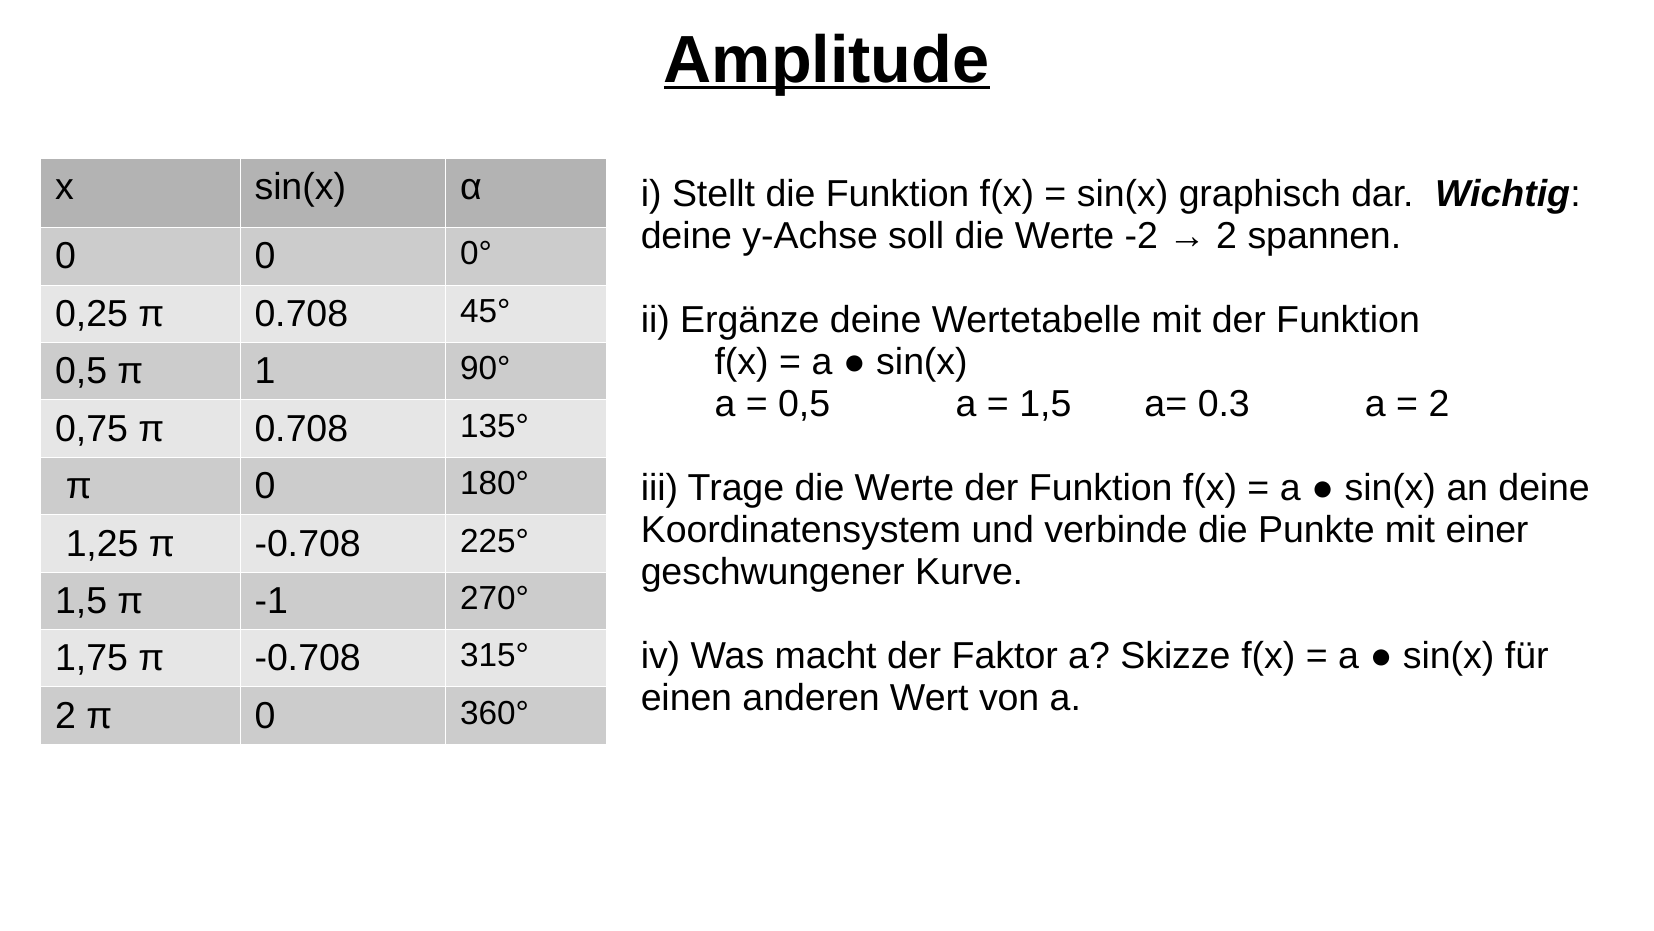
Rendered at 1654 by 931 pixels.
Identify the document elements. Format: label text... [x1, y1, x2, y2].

table_cell 360° [446, 687, 606, 744]
table_cell 0 [41, 228, 240, 285]
table_cell 90° [446, 343, 606, 399]
table_cell 1,25 π [41, 515, 240, 572]
table_cell 0 [241, 458, 445, 514]
table_cell π [41, 458, 240, 514]
table_header x [41, 159, 240, 227]
table_cell 315° [446, 630, 606, 686]
title Amplitude [82, 11, 1571, 107]
table_cell 0,5 π [41, 343, 240, 399]
table_cell 0° [446, 228, 606, 285]
table_cell 1,75 π [41, 630, 240, 686]
table_cell 270° [446, 573, 606, 629]
table_cell 0.708 [241, 286, 445, 342]
table_header sin(x) [241, 159, 445, 227]
table_cell 135° [446, 400, 606, 457]
table_cell 180° [446, 458, 606, 514]
table_cell 0 [241, 228, 445, 285]
table_cell -0.708 [241, 515, 445, 572]
table_cell -1 [241, 573, 445, 629]
table_cell 2 π [41, 687, 240, 744]
table_cell 0 [241, 687, 445, 744]
table_cell -0.708 [241, 630, 445, 686]
table_cell 0,75 π [41, 400, 240, 457]
table_cell 1 [241, 343, 445, 399]
table_cell 45° [446, 286, 606, 342]
table_cell 1,5 π [41, 573, 240, 629]
table_cell 0,25 π [41, 286, 240, 342]
table_header α [446, 159, 606, 227]
text_box i) Stellt die Funktion f(x) = sin(x) graphisch dar. Wichtig: deine y-Achse soll die Werte -2 → 2 spannen. ii) Ergänze deine Wertetabelle mit der Funktion f(x) = a ● sin(x) a = 0,5 a = 1,5 a= 0.3 a = 2 iii) Trage die Werte der Funktion f(x) = a ● sin(x) an deine Koordinatensystem und verbinde die Punkte mit einer geschwungener Kurve. iv) Was macht der Faktor a? Skizze f(x) = a ● sin(x) für einen anderen Wert von a. [625, 165, 1642, 727]
table_cell 0.708 [241, 400, 445, 457]
table_cell 225° [446, 515, 606, 572]
